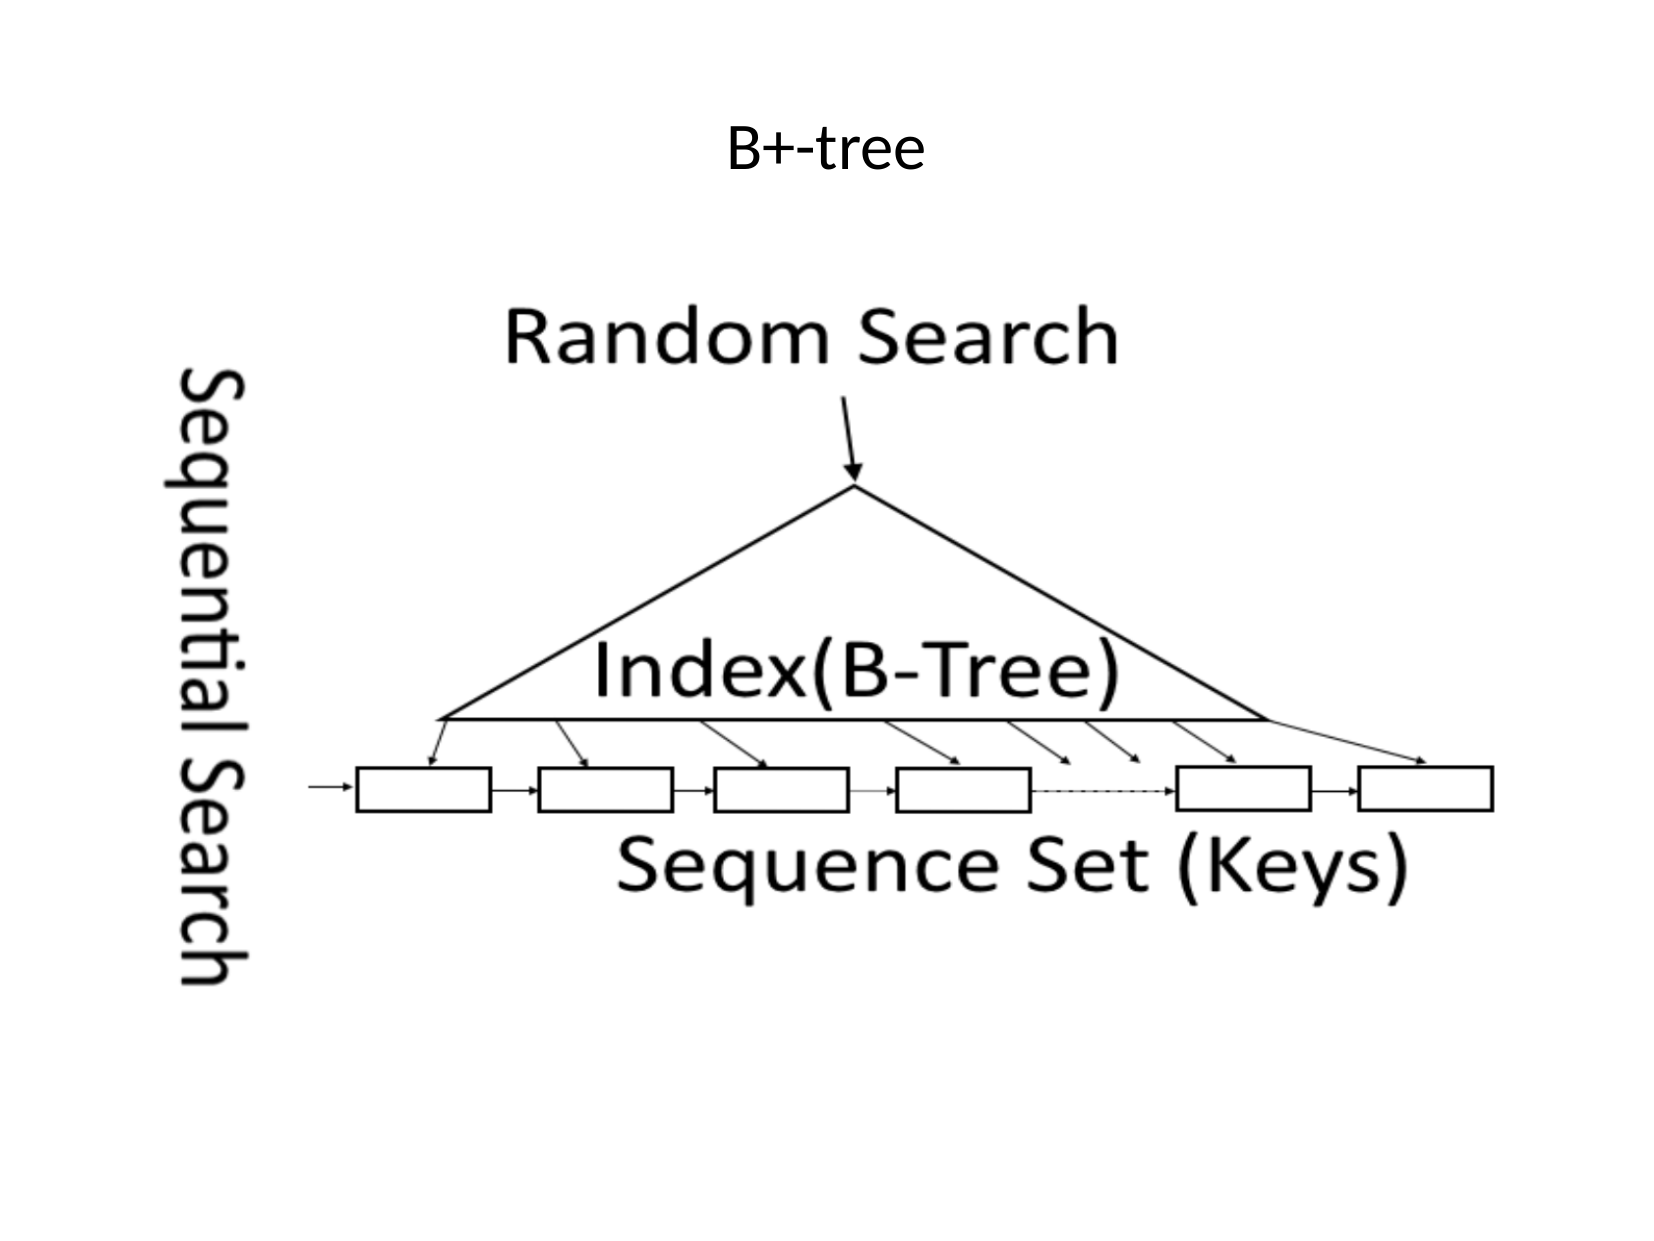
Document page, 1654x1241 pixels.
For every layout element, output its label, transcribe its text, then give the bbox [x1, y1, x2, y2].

subtitle a [82, 289, 1571, 1108]
title B+-tree [82, 49, 1571, 257]
picture [132, 263, 1522, 1042]
